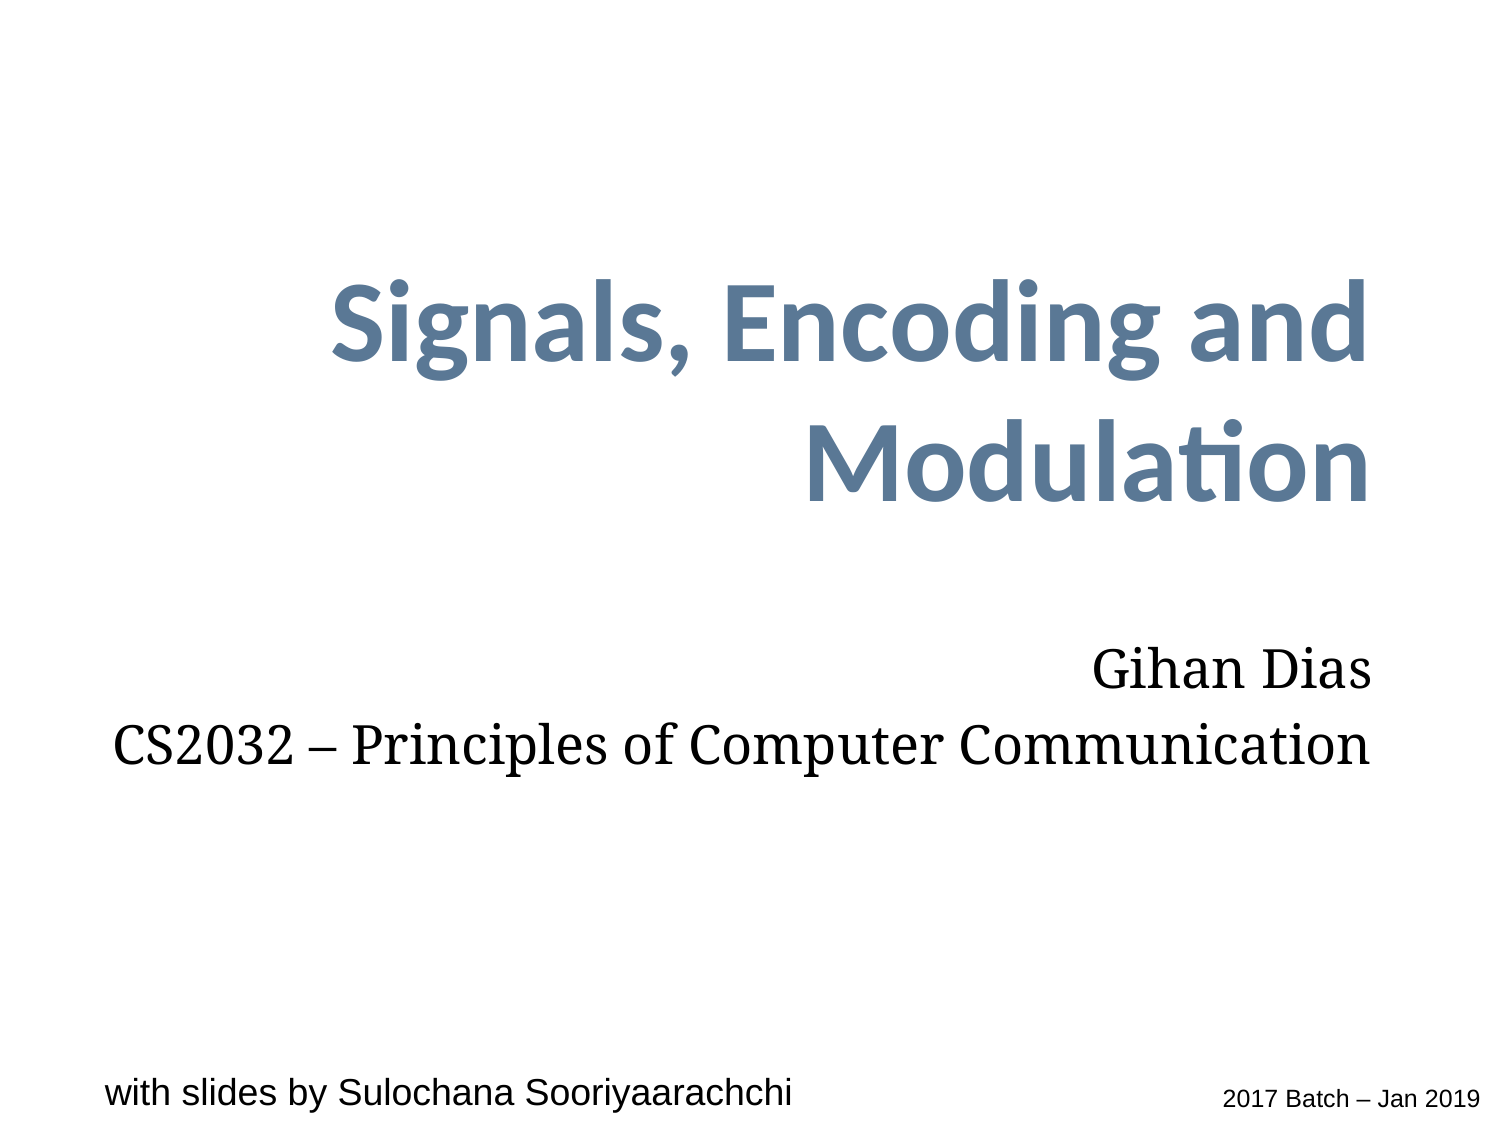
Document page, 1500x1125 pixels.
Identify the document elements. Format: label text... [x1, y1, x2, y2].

subtitle Gihan Dias CS2032 – Principles of Computer Communication [87, 627, 1376, 916]
text_box with slides by Sulochana Sooriyaarachchi [90, 1065, 808, 1122]
title Signals, Encoding and Modulation [87, 224, 1376, 526]
text_box 2017 Batch – Jan 2019 [1207, 1077, 1500, 1123]
